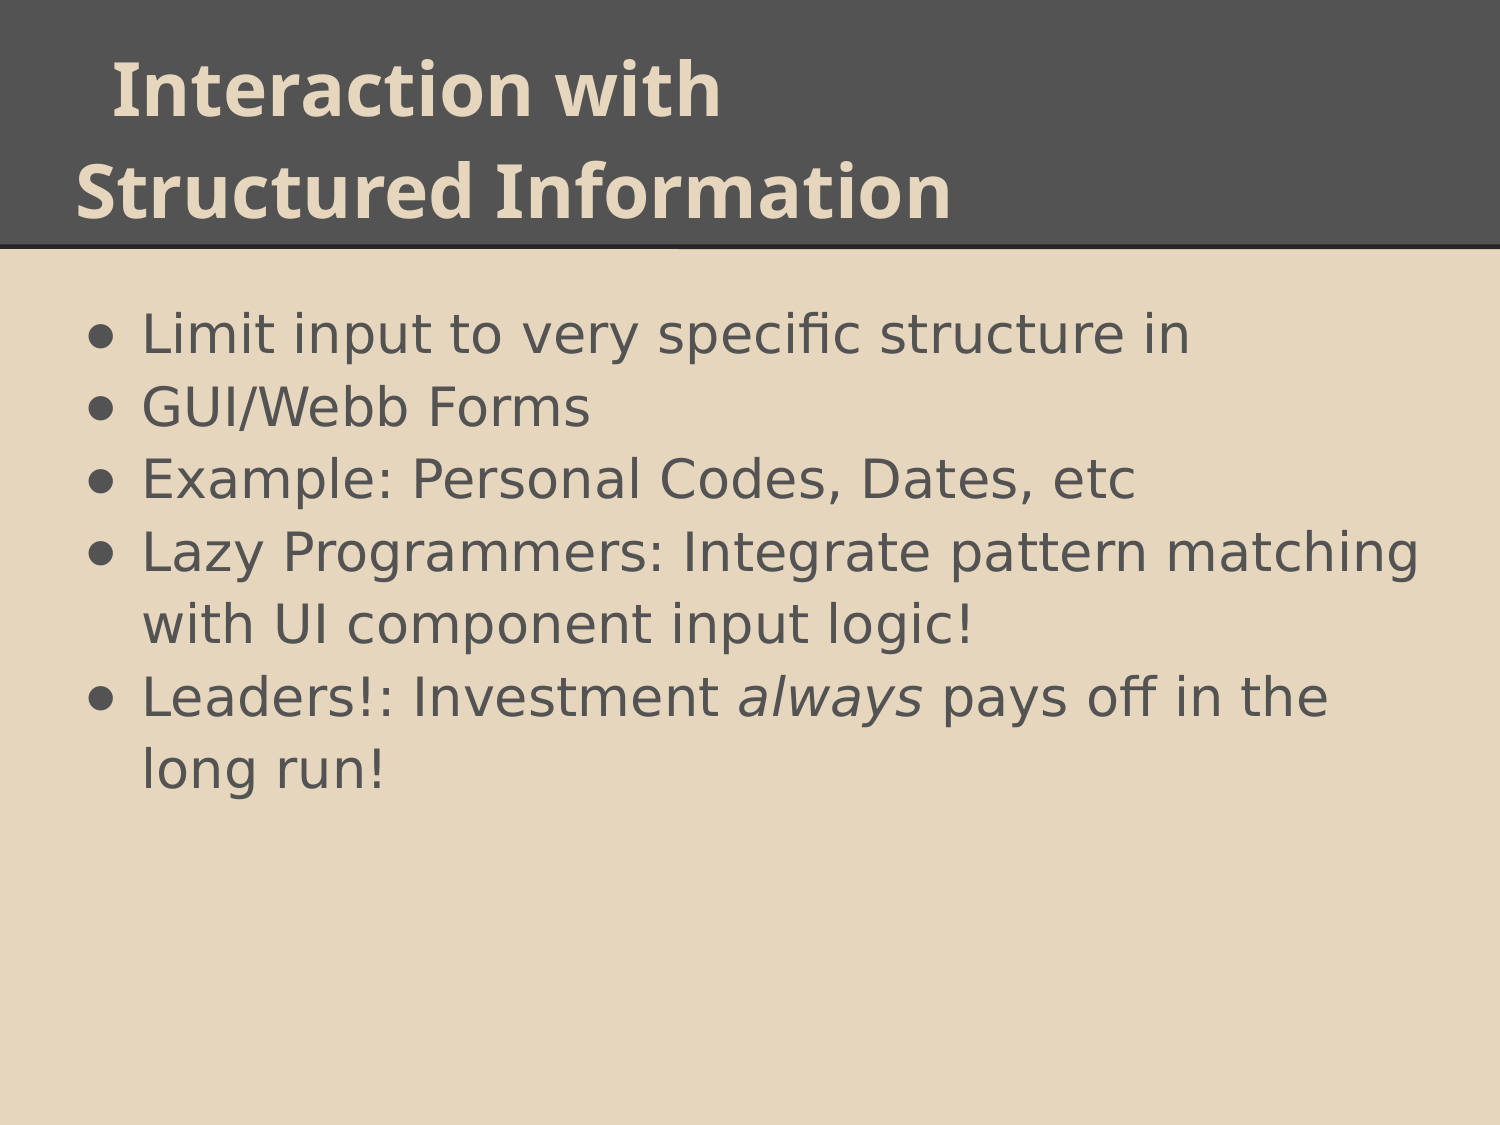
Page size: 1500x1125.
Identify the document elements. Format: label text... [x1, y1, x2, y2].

text_box Limit input to very specific structure in GUI/Webb Forms Example: Personal Codes, Dates, etc Lazy Programmers: Integrate pattern matching with UI component input logic! Leaders!: Investment always pays off in the long run! [70, 286, 1441, 1075]
title Interaction with Structured Information [75, 45, 1425, 233]
